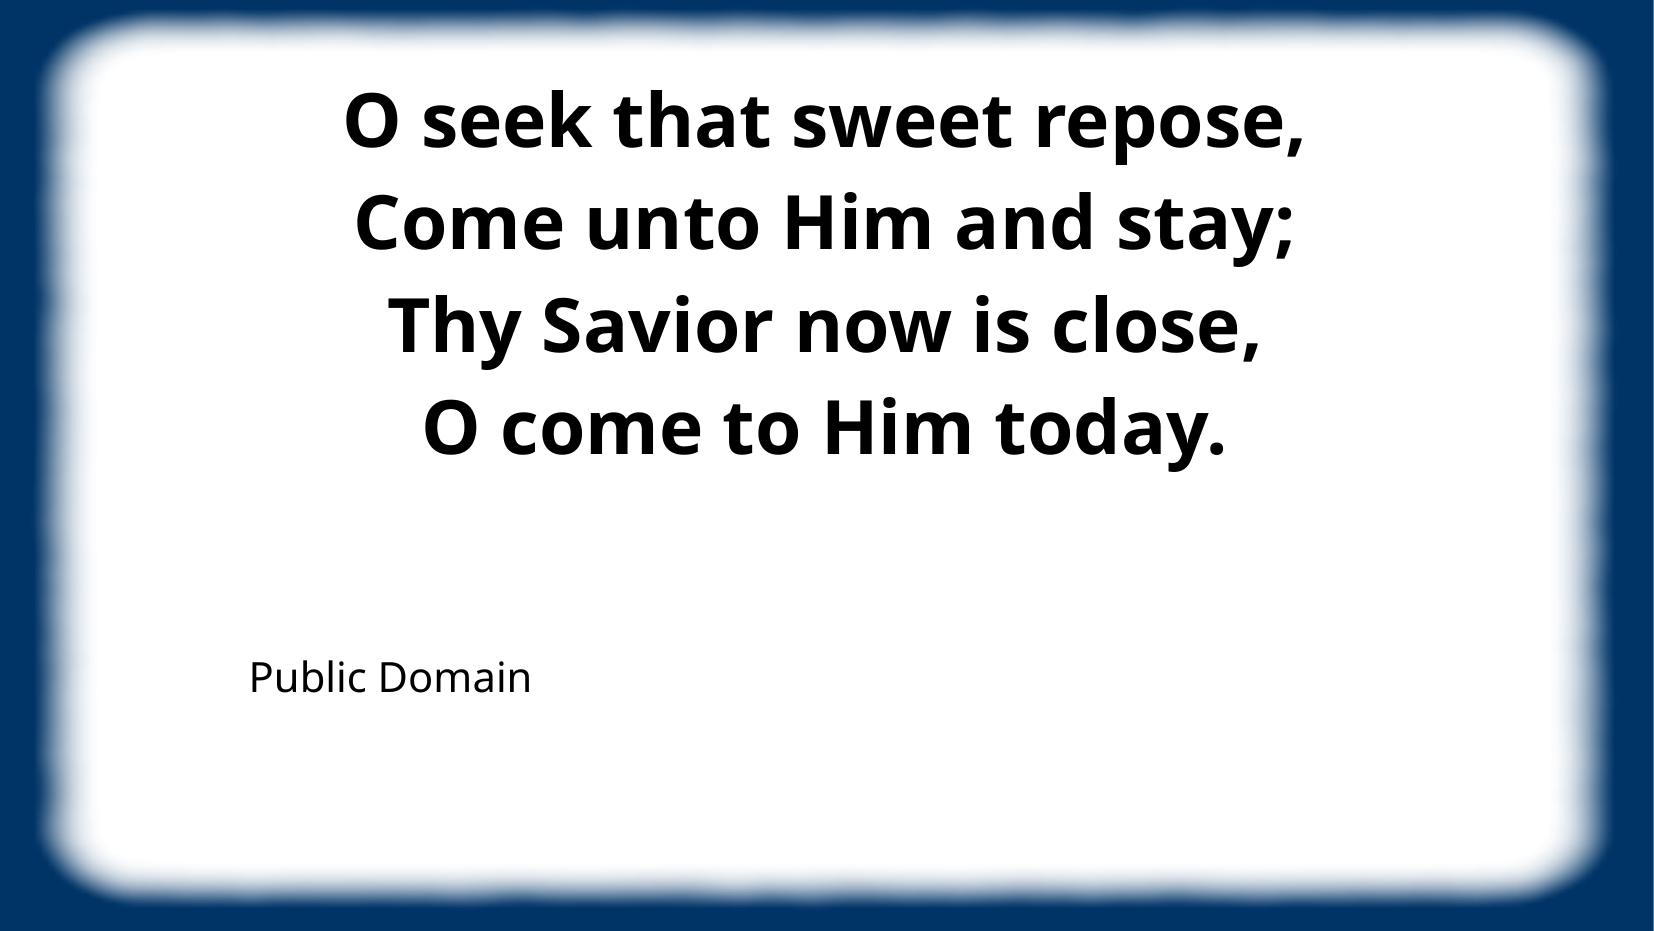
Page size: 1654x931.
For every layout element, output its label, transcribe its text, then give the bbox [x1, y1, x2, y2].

text_box O seek that sweet repose, Come unto Him and stay; Thy Savior now is close, O come to Him today. Public Domain [105, 60, 1546, 769]
picture [0, 0, 1654, 931]
